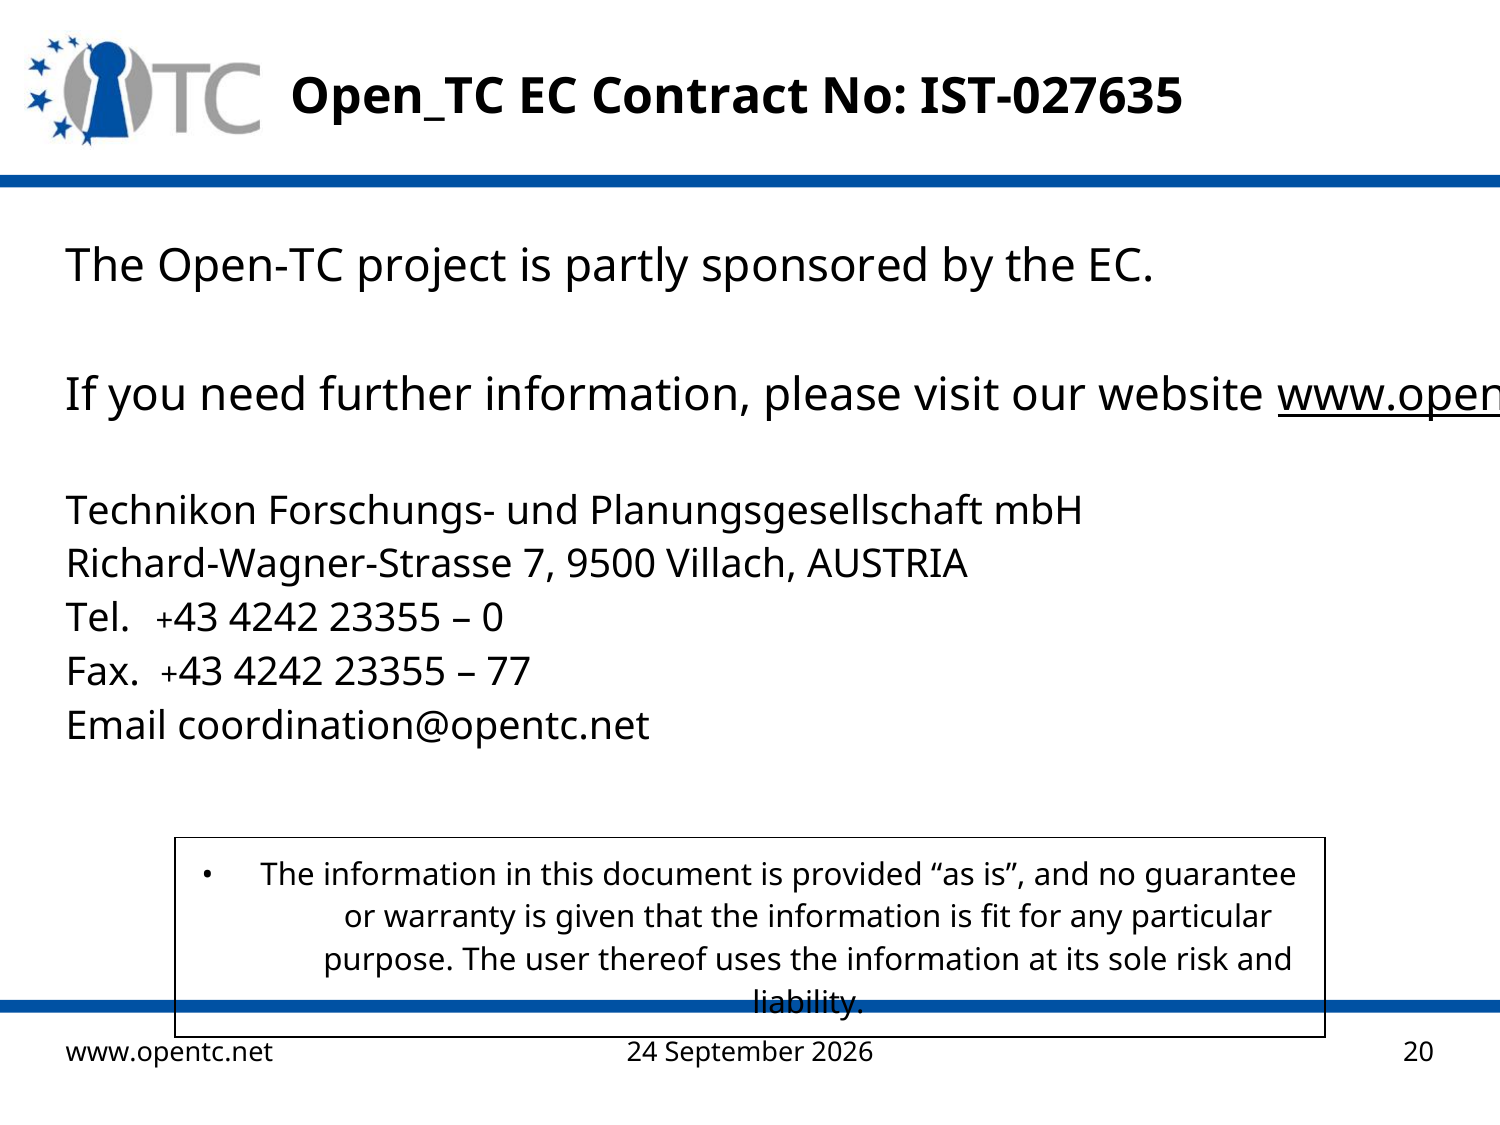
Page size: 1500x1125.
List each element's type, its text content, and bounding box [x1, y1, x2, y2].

picture [24, 30, 263, 150]
list The information in this document is provided “as is”, and no guarantee or warranty is given that the information is fit for any particular purpose. The user thereof uses the information at its sole risk and liability. [174, 933, 1326, 983]
text_box The Open-TC project is partly sponsored by the EC. If you need further information, please visit our website www.opentc.net or contact the coordinator: Technikon Forschungs- und Planungsgesellschaft mbH Richard-Wagner-Strasse 7, 9500 Villach, AUSTRIA Tel. +43 4242 23355 – 0 Fax. +43 4242 23355 – 77 Email coordination@opentc.net [50, 224, 1500, 933]
title Open_TC EC Contract No: IST-027635 [275, 0, 1450, 188]
